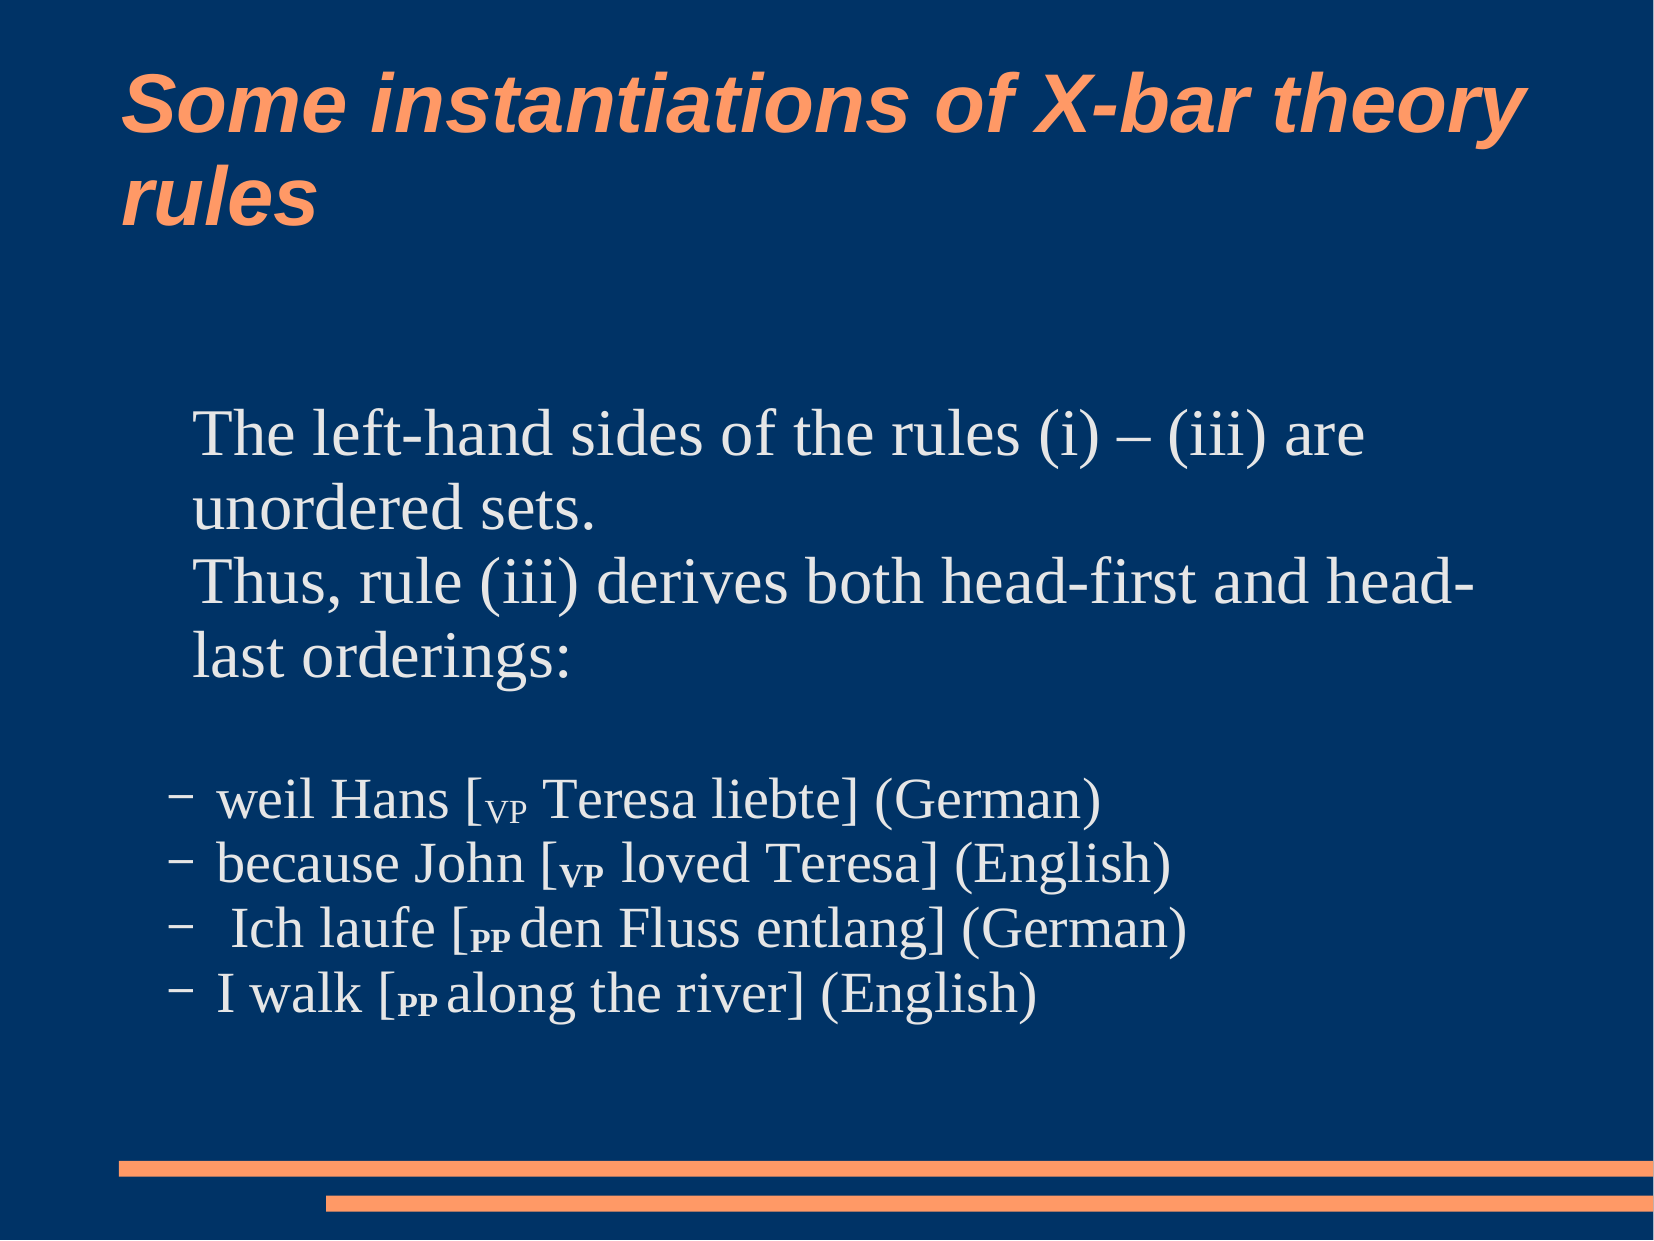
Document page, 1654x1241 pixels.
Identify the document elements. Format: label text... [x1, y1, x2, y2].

list The left-hand sides of the rules (i) – (iii) are unordered sets. Thus, rule (iii) derives both head-first and head-last orderings: weil Hans [VP Teresa liebte] (German) because John [VP loved Teresa] (English) Ich laufe [PP den Fluss entlang] (German) I walk [PP along the river] (English) [121, 322, 1561, 1176]
title Some instantiations of X-bar theory rules [121, 46, 1534, 254]
